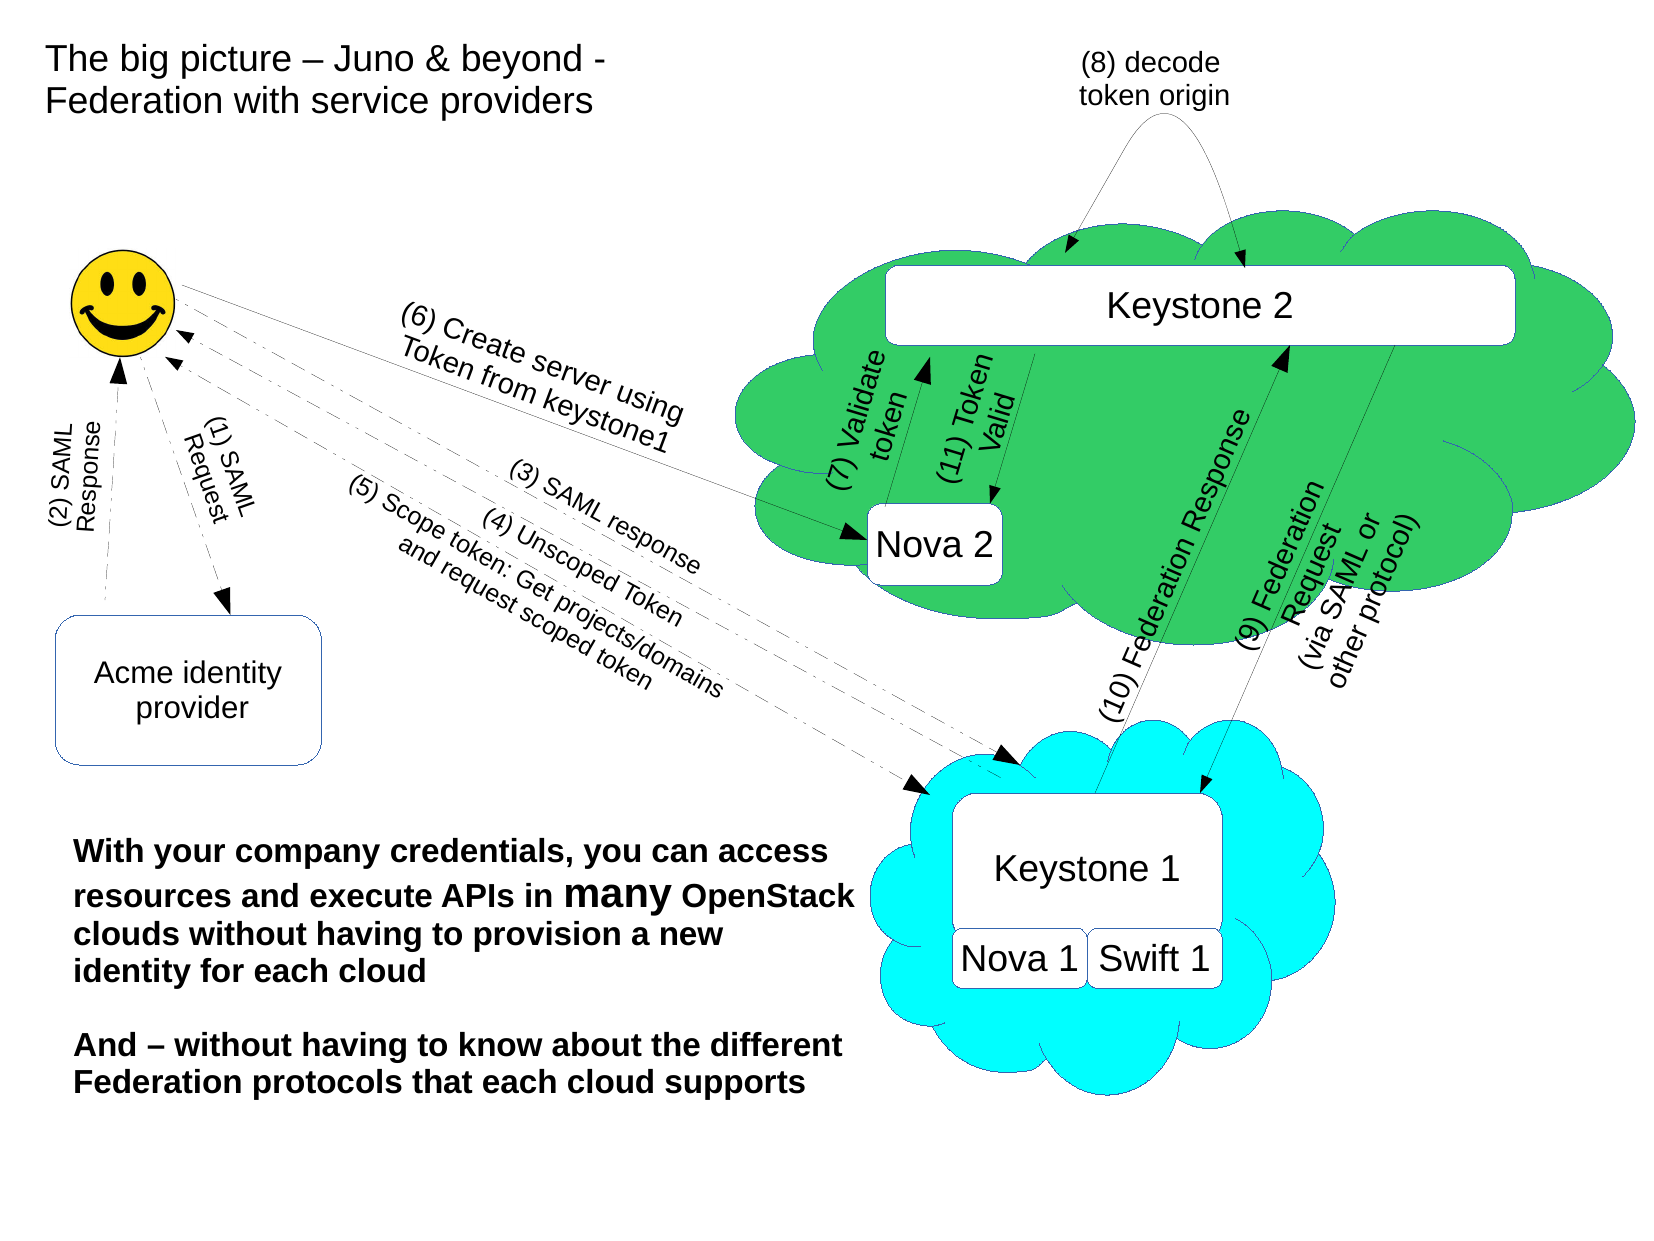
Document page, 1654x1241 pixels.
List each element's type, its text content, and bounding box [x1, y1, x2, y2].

text_box Acme identity provider [55, 615, 322, 766]
text_box The big picture – Juno & beyond - Federation with service providers [30, 30, 736, 129]
text_box [611, 421, 620, 433]
text_box [45, 210, 1636, 1140]
text_box Nova 1 [952, 928, 1087, 989]
text_box Nova 2 [867, 503, 1003, 586]
text_box With your company credentials, you can access resources and execute APIs in many OpenStack clouds without having to provision a new identity for each cloud And – without having to know about the different Federation protocols that each cloud supports [0, 825, 869, 1241]
picture [69, 248, 176, 358]
text_box Keystone 1 [952, 793, 1223, 934]
text_box Keystone 2 [885, 265, 1516, 346]
text_box Swift 1 [1087, 928, 1223, 989]
